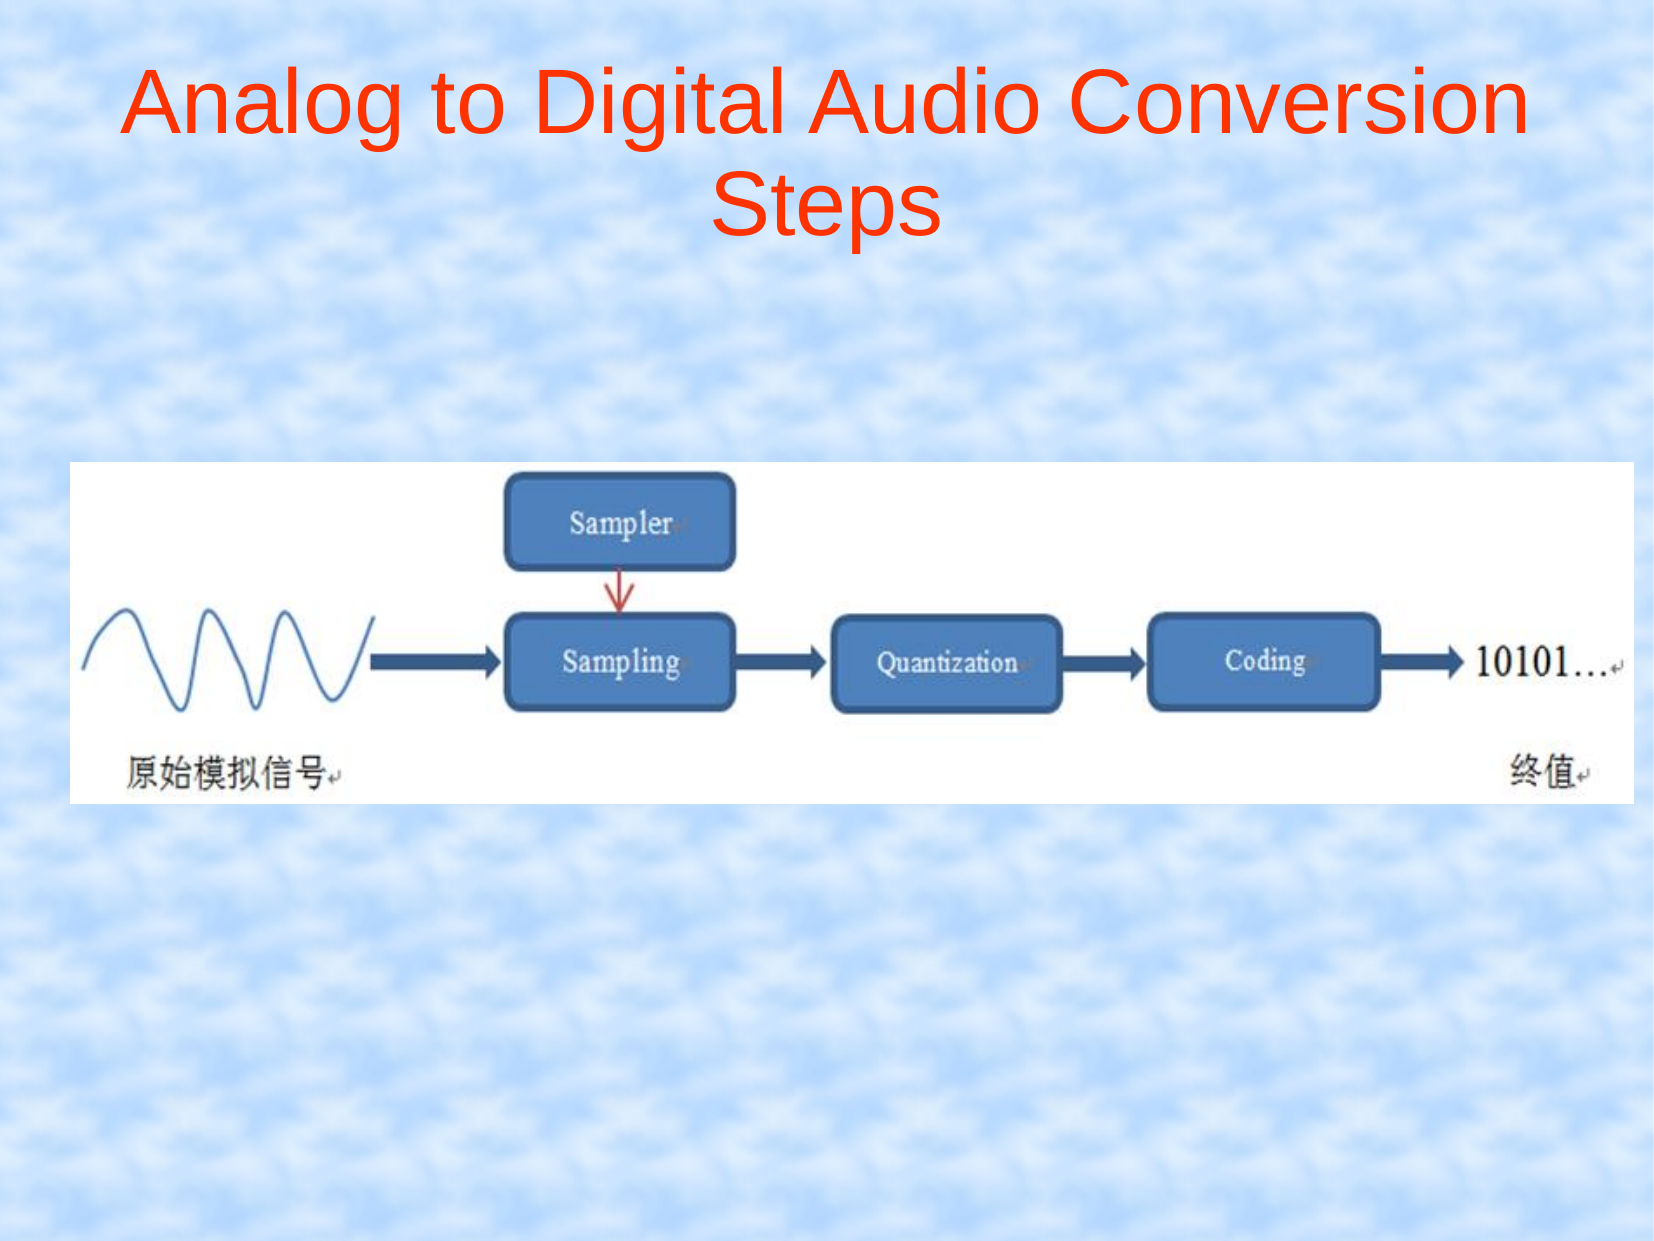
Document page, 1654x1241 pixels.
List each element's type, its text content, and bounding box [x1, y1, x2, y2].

title Analog to Digital Audio Conversion Steps [82, 49, 1571, 257]
picture [0, 0, 1654, 1241]
